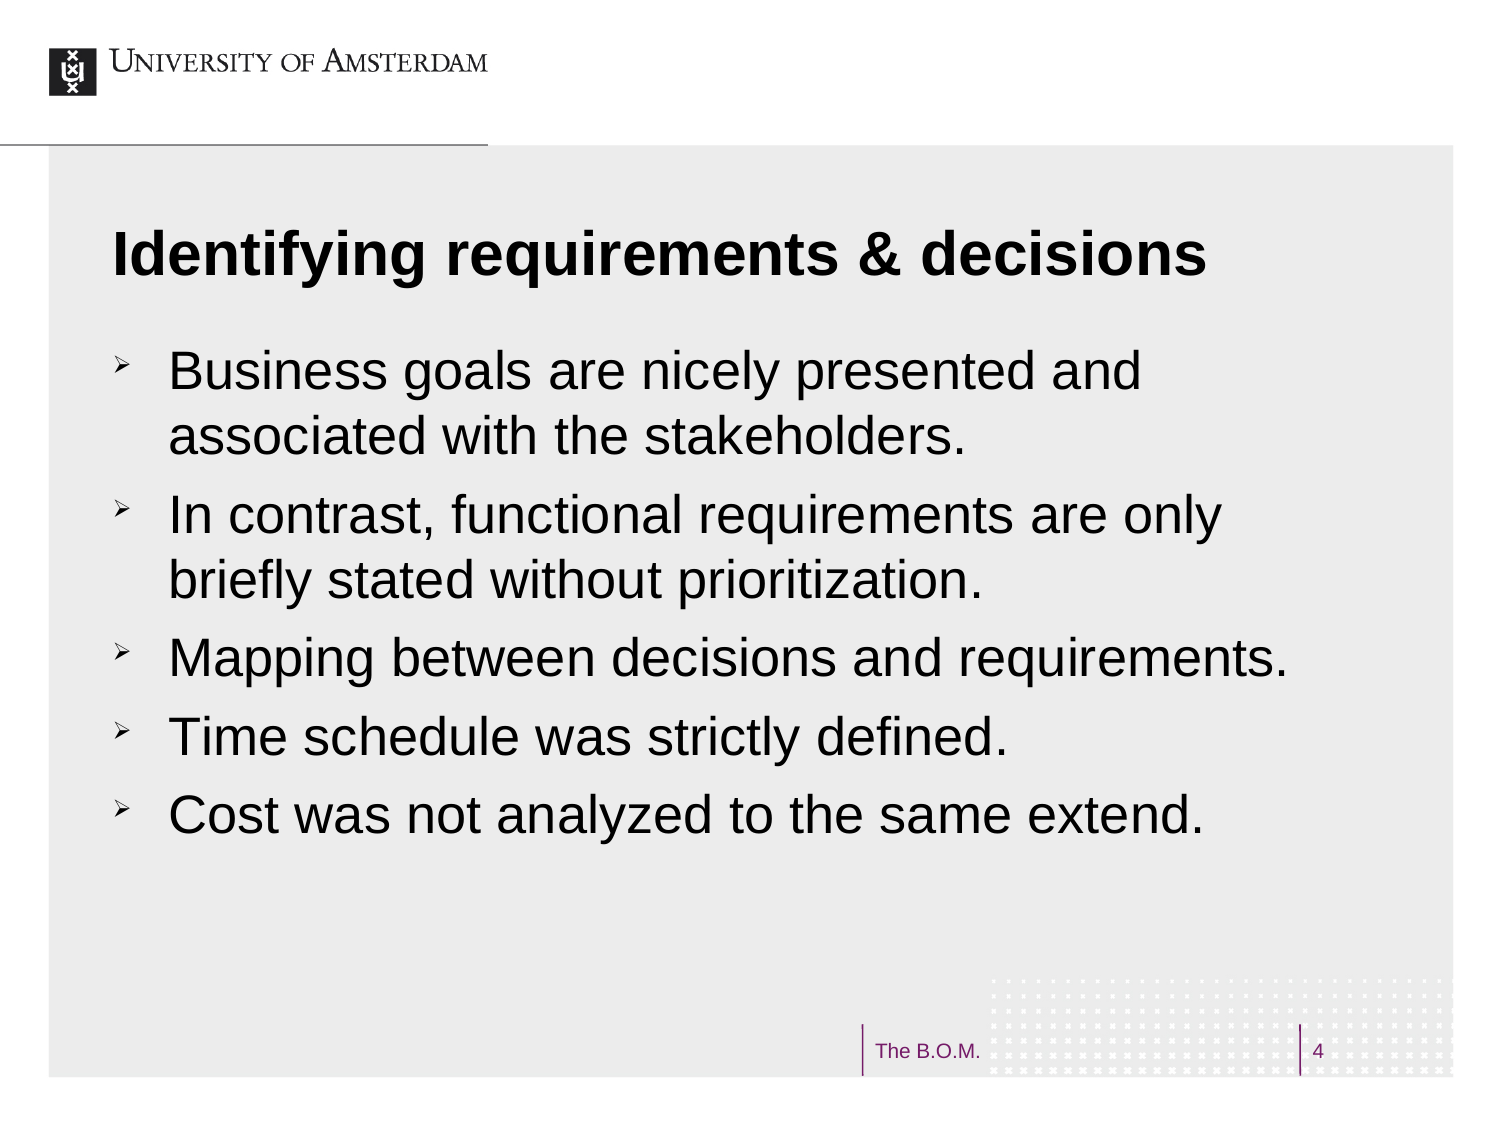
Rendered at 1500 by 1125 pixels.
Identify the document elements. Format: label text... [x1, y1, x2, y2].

text_box <number> [1312, 1037, 1401, 1103]
text_box Identifying requirements & decisions [112, 212, 1326, 351]
text_box The B.O.M. [874, 1037, 1276, 1088]
picture [0, 0, 1500, 1125]
text_box Business goals are nicely presented and associated with the stakeholders. In contrast, functional requirements are only briefly stated without prioritization. Mapping between decisions and requirements. Time schedule was strictly defined. Cost was not analyzed to the same extend. [112, 351, 1326, 886]
